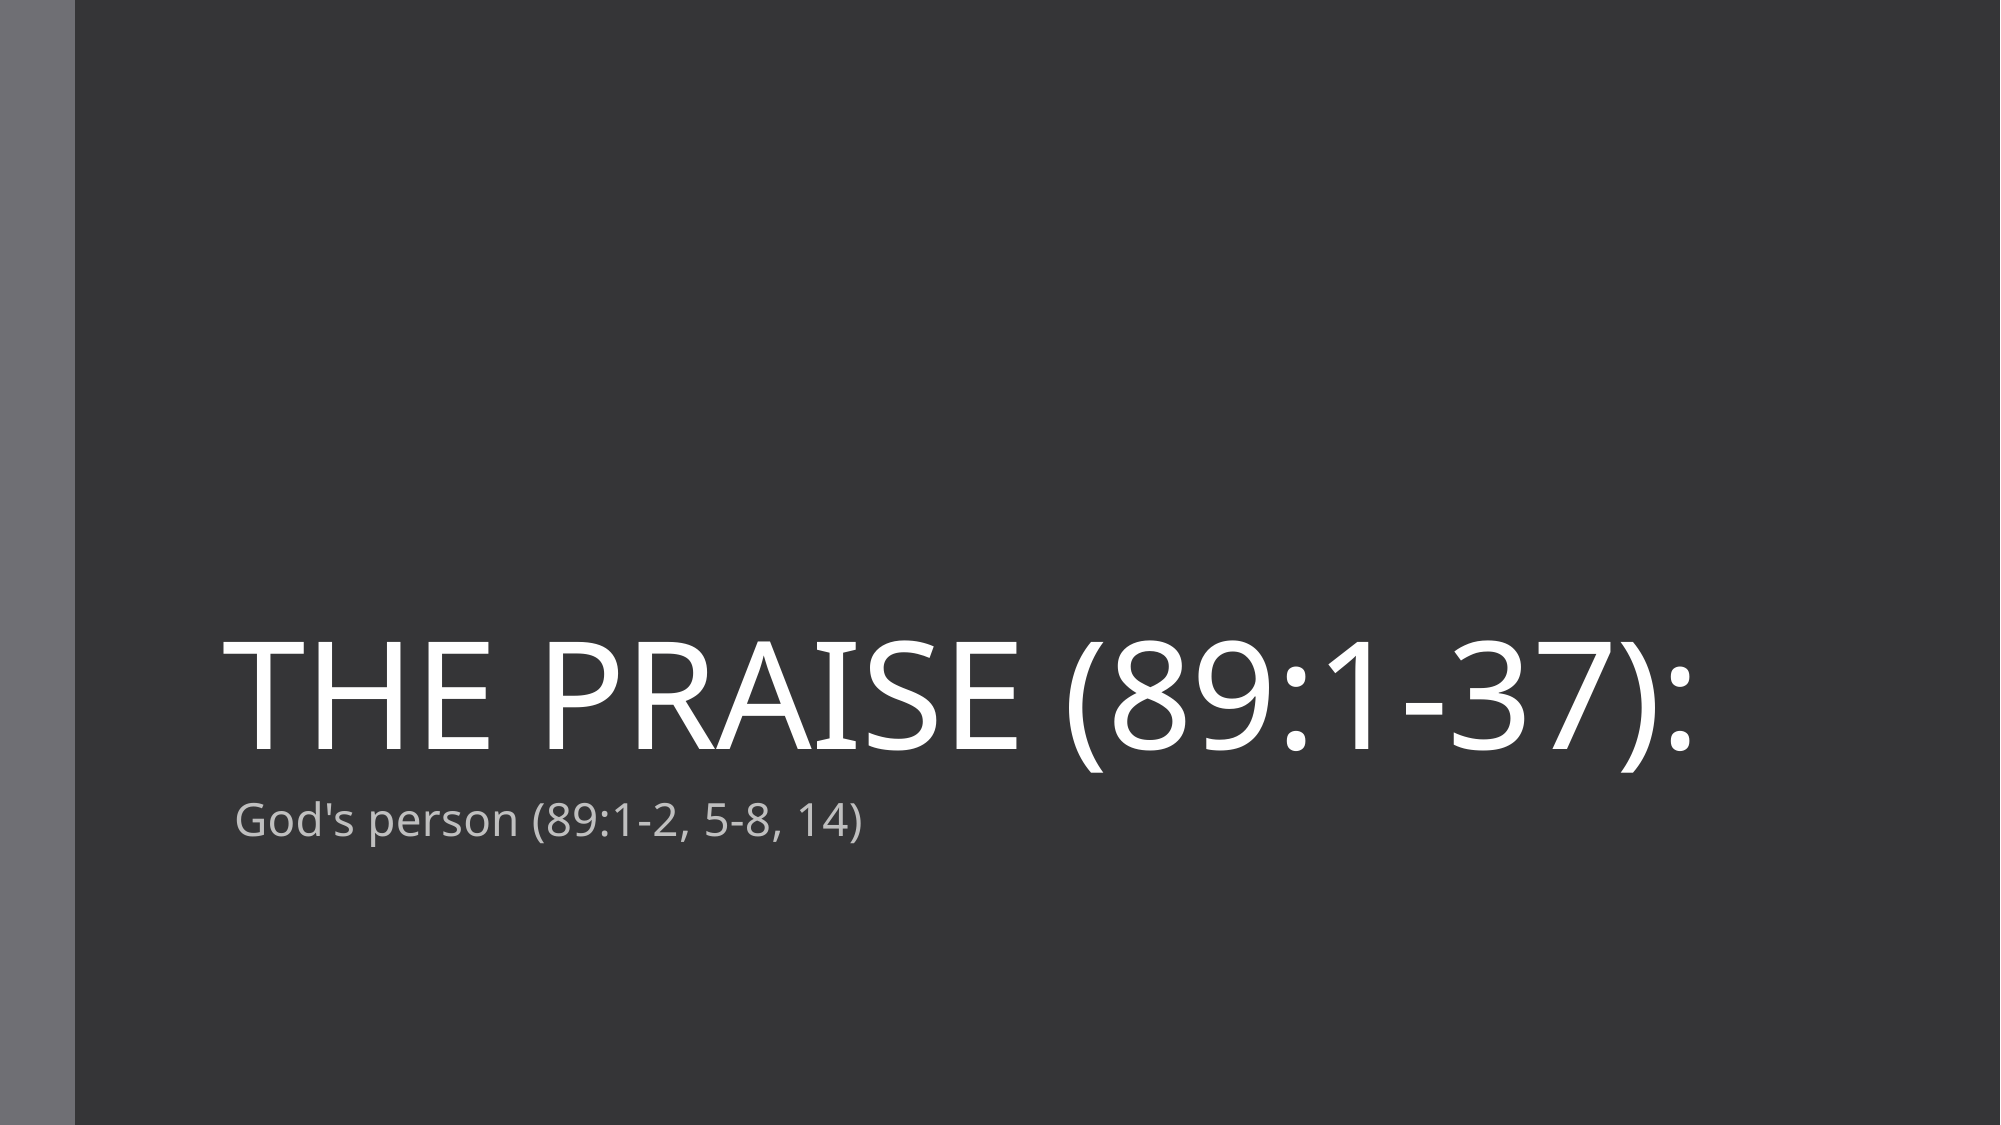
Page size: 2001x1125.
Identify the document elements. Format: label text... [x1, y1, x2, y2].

subtitle God's person (89:1-2, 5-8, 14) [206, 787, 1752, 1066]
title THE PRAISE (89:1-37): [206, 124, 1752, 787]
